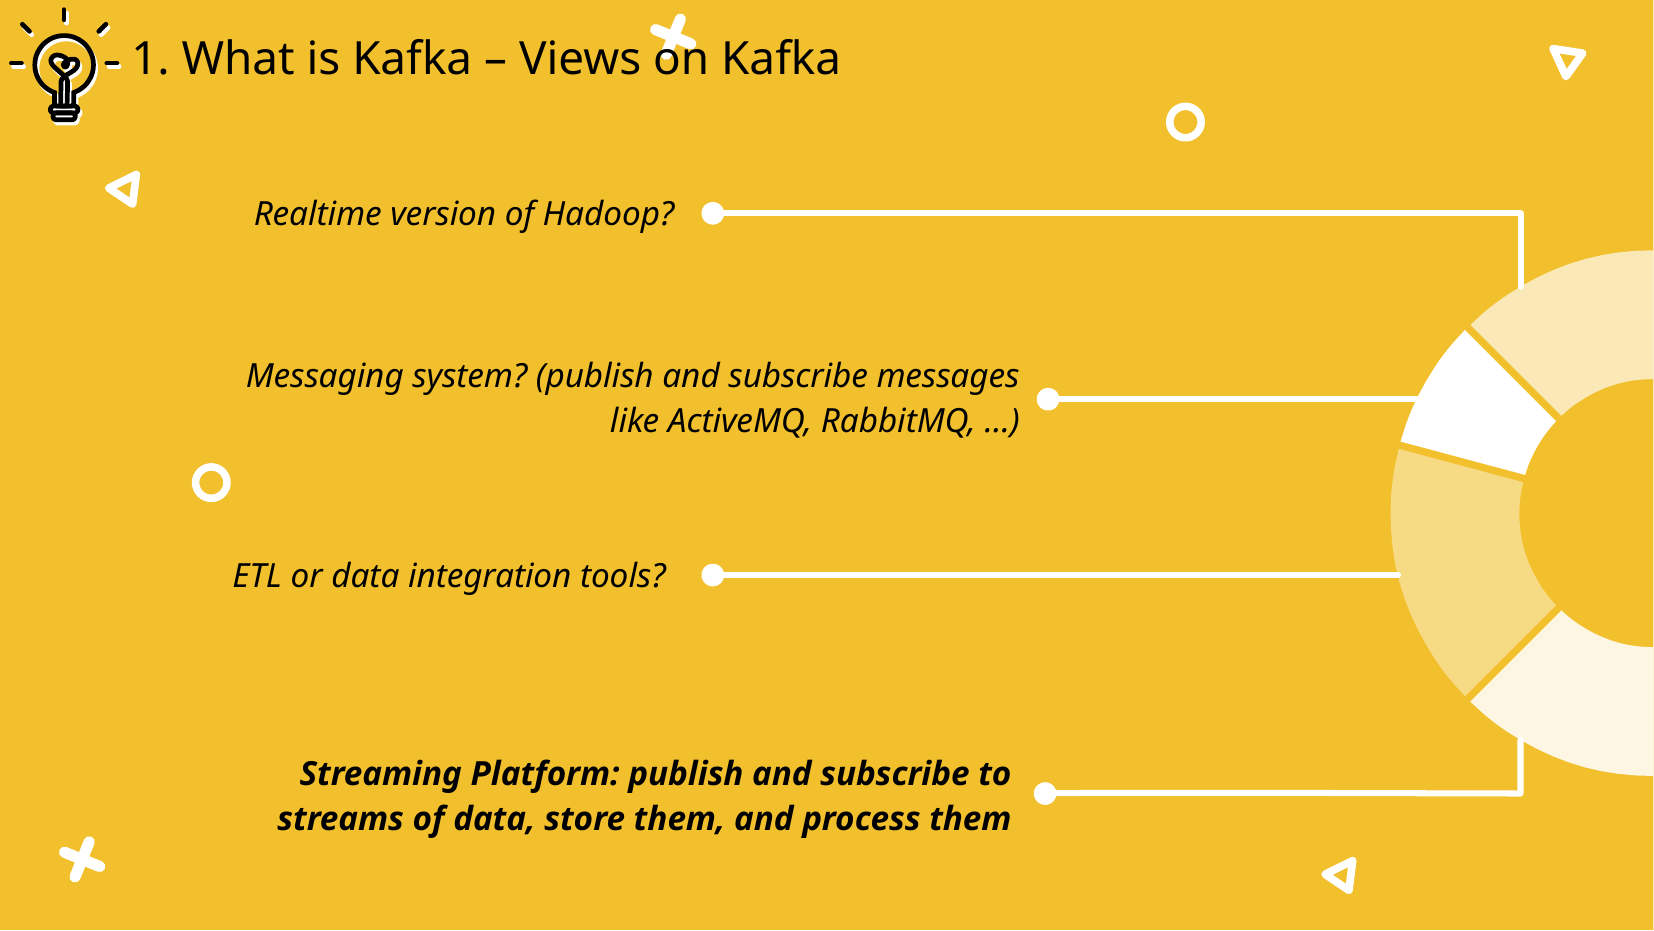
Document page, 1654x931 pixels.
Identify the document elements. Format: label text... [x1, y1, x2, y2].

text_box [1390, 448, 1557, 697]
text_box Realtime version of Hadoop? [120, 150, 676, 276]
text_box [701, 563, 725, 587]
text_box [1033, 782, 1057, 805]
text_box ETL or data integration tools? [120, 512, 676, 638]
text_box [1036, 387, 1060, 411]
text_box [701, 202, 725, 225]
text_box [1470, 250, 1654, 416]
text_box [1400, 329, 1557, 475]
text_box Messaging system? (publish and subscribe messages like ActiveMQ, RabbitMQ, ...) [225, 340, 1021, 500]
title 1. What is Kafka – Views on Kafka [131, 0, 976, 120]
text_box [1470, 610, 1654, 776]
text_box Streaming Platform: publish and subscribe to streams of data, store them, and process them [187, 726, 1013, 863]
